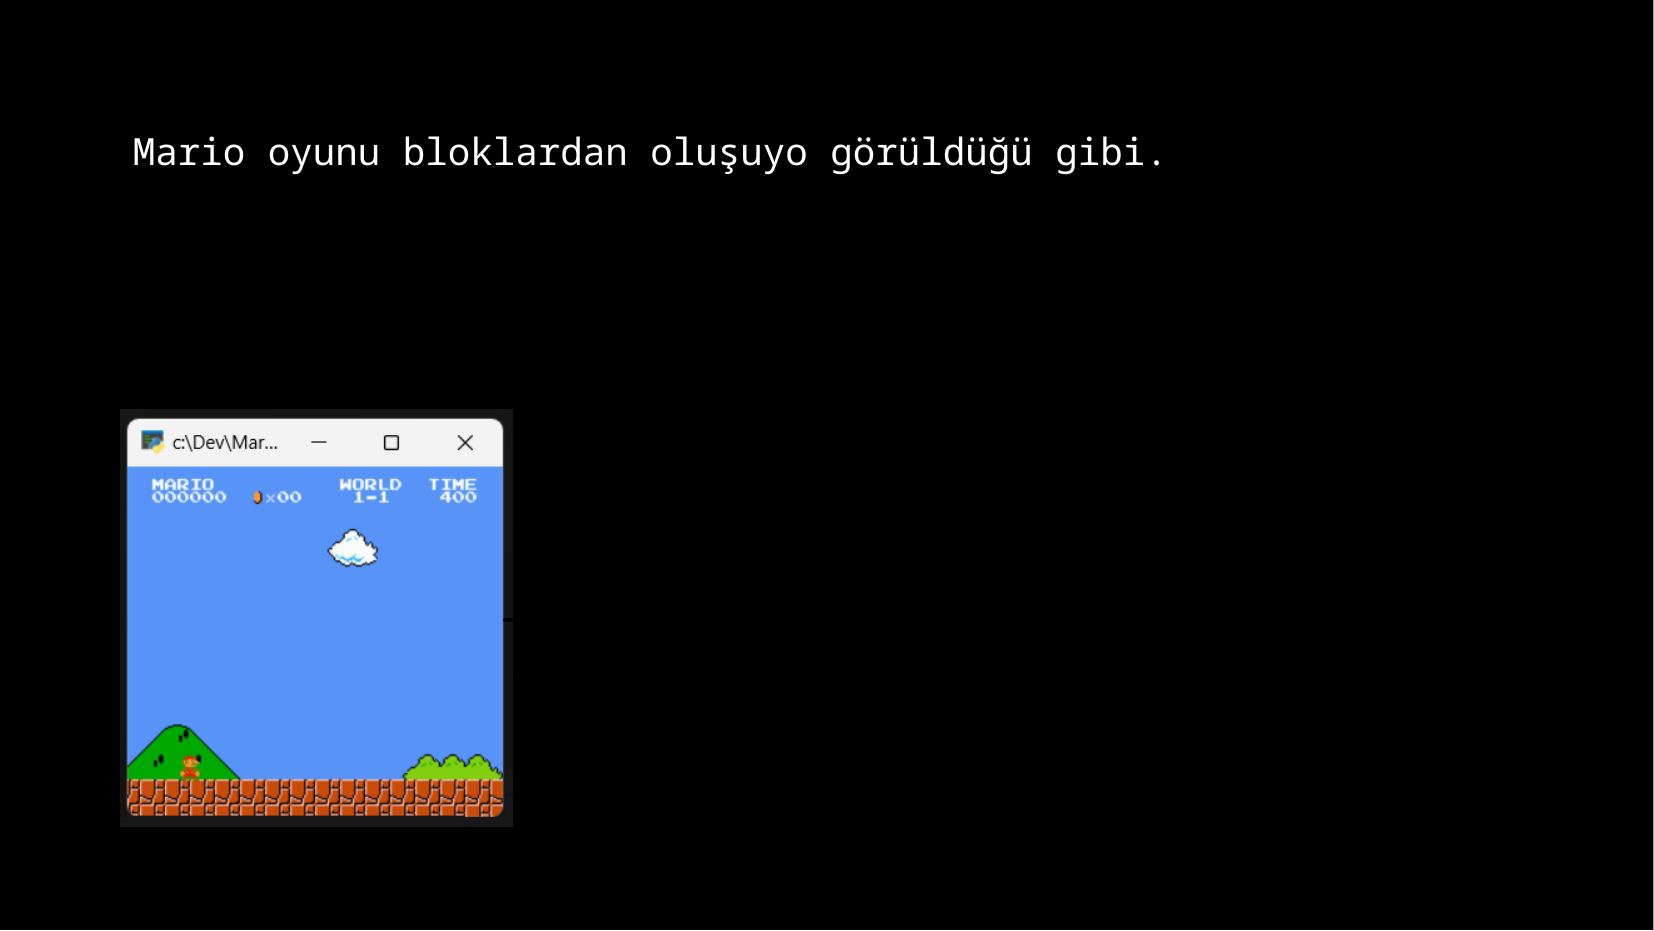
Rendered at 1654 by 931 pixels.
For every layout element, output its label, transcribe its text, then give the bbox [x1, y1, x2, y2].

text_box Mario oyunu bloklardan oluşuyo görüldüğü gibi. [118, 118, 1536, 355]
picture [120, 409, 513, 827]
